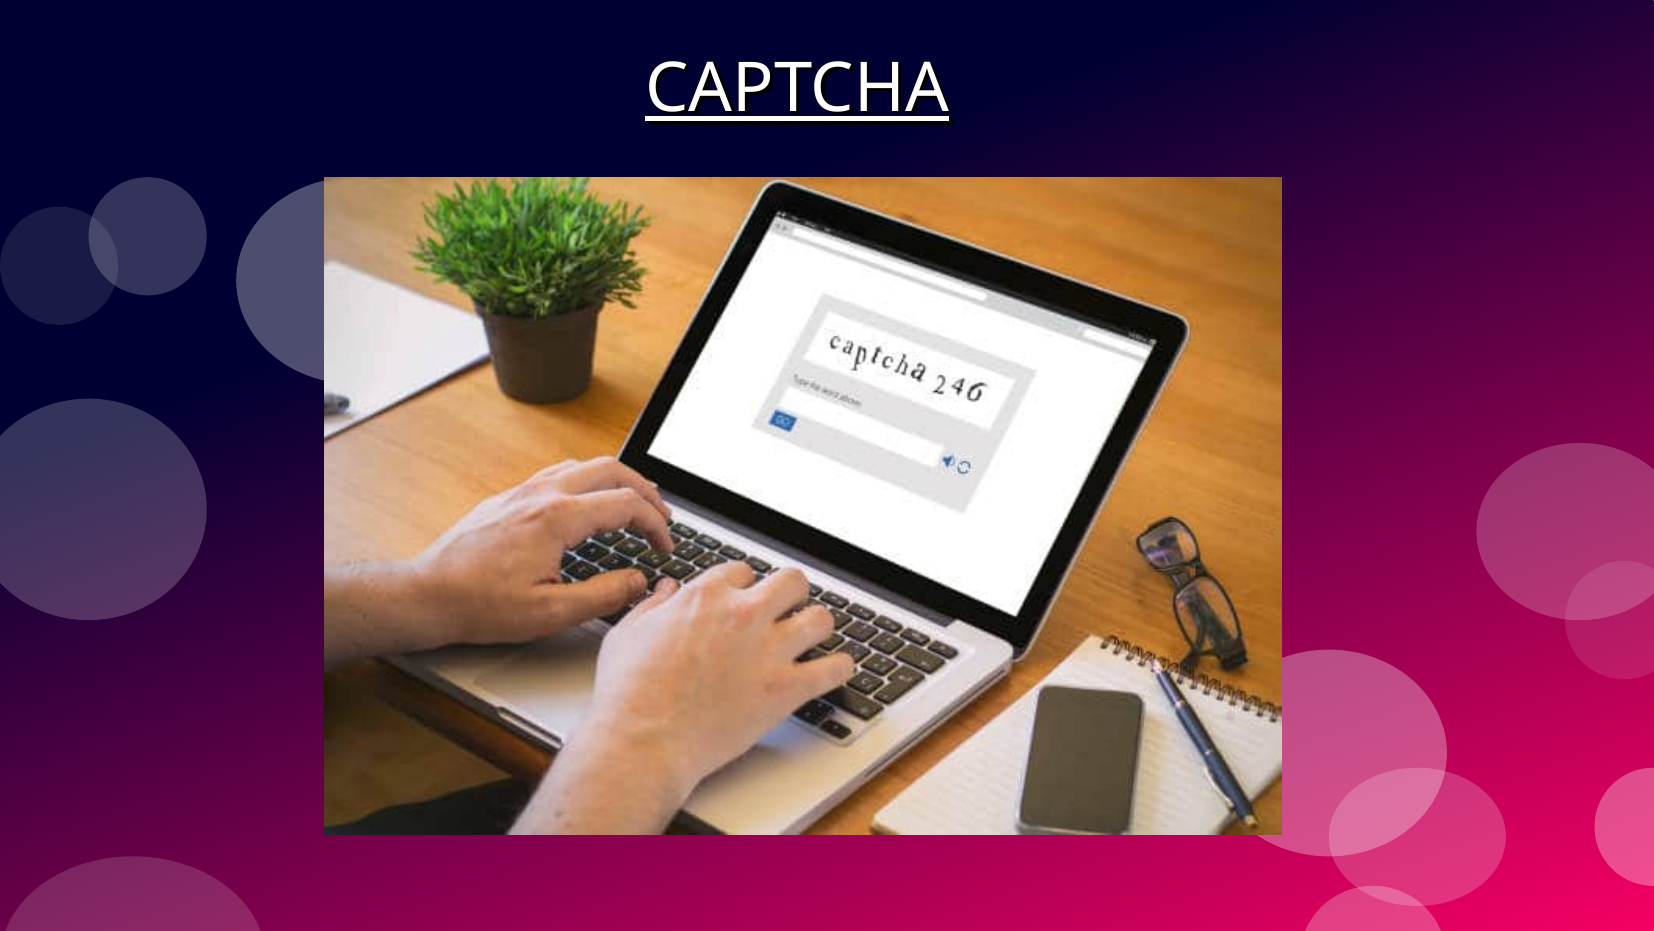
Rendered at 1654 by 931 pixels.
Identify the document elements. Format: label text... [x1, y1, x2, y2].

picture [324, 177, 1282, 835]
title CAPTCHA [590, 29, 1004, 177]
